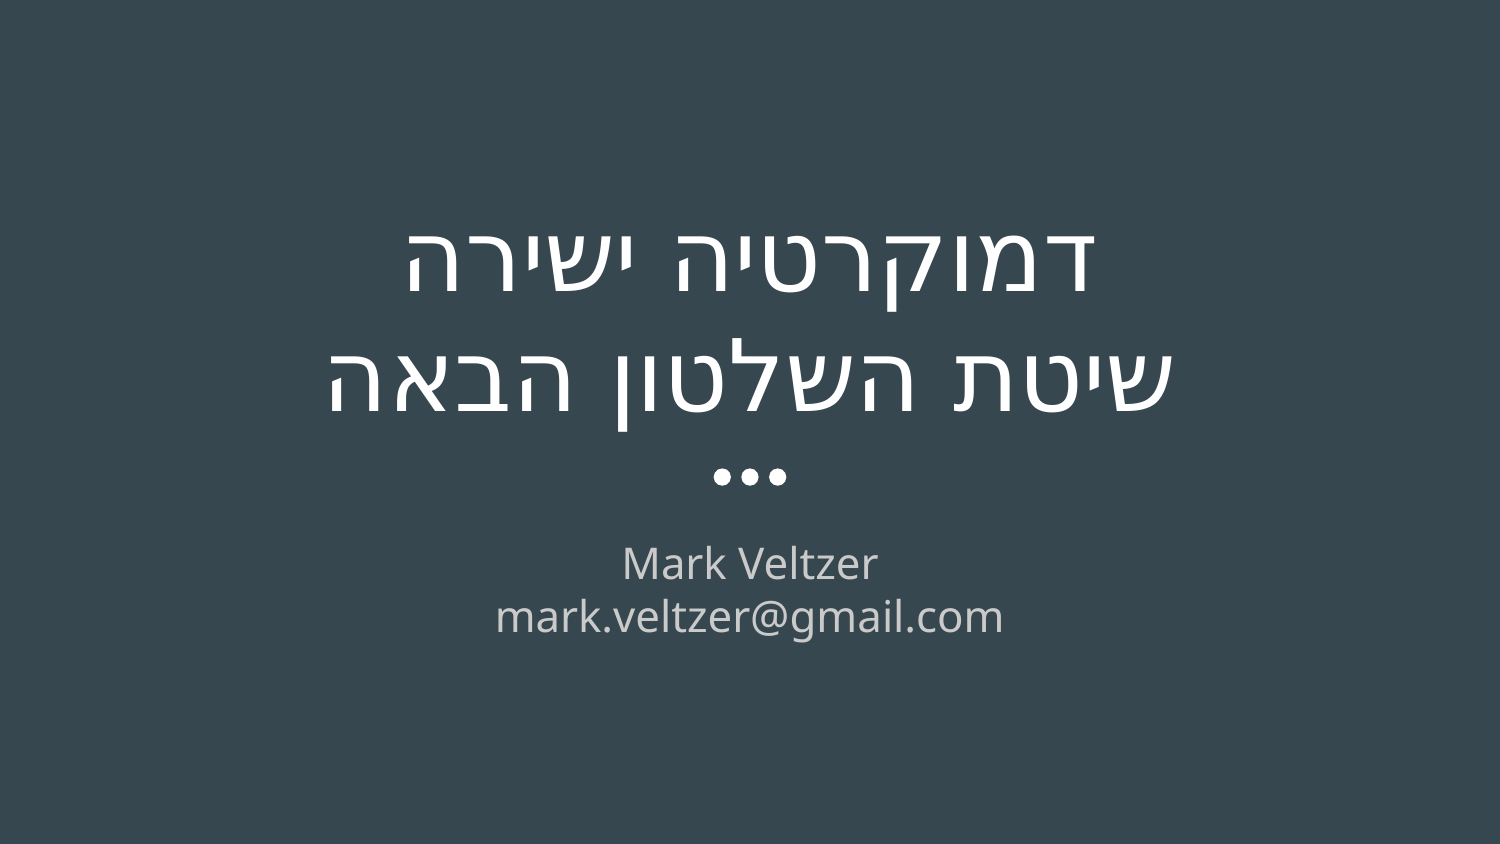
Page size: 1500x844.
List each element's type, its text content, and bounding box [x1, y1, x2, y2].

title דמוקרטיה ישירה שיטת השלטון הבאה [110, 162, 1390, 447]
subtitle Mark Veltzer mark.veltzer@gmail.com [110, 520, 1390, 651]
